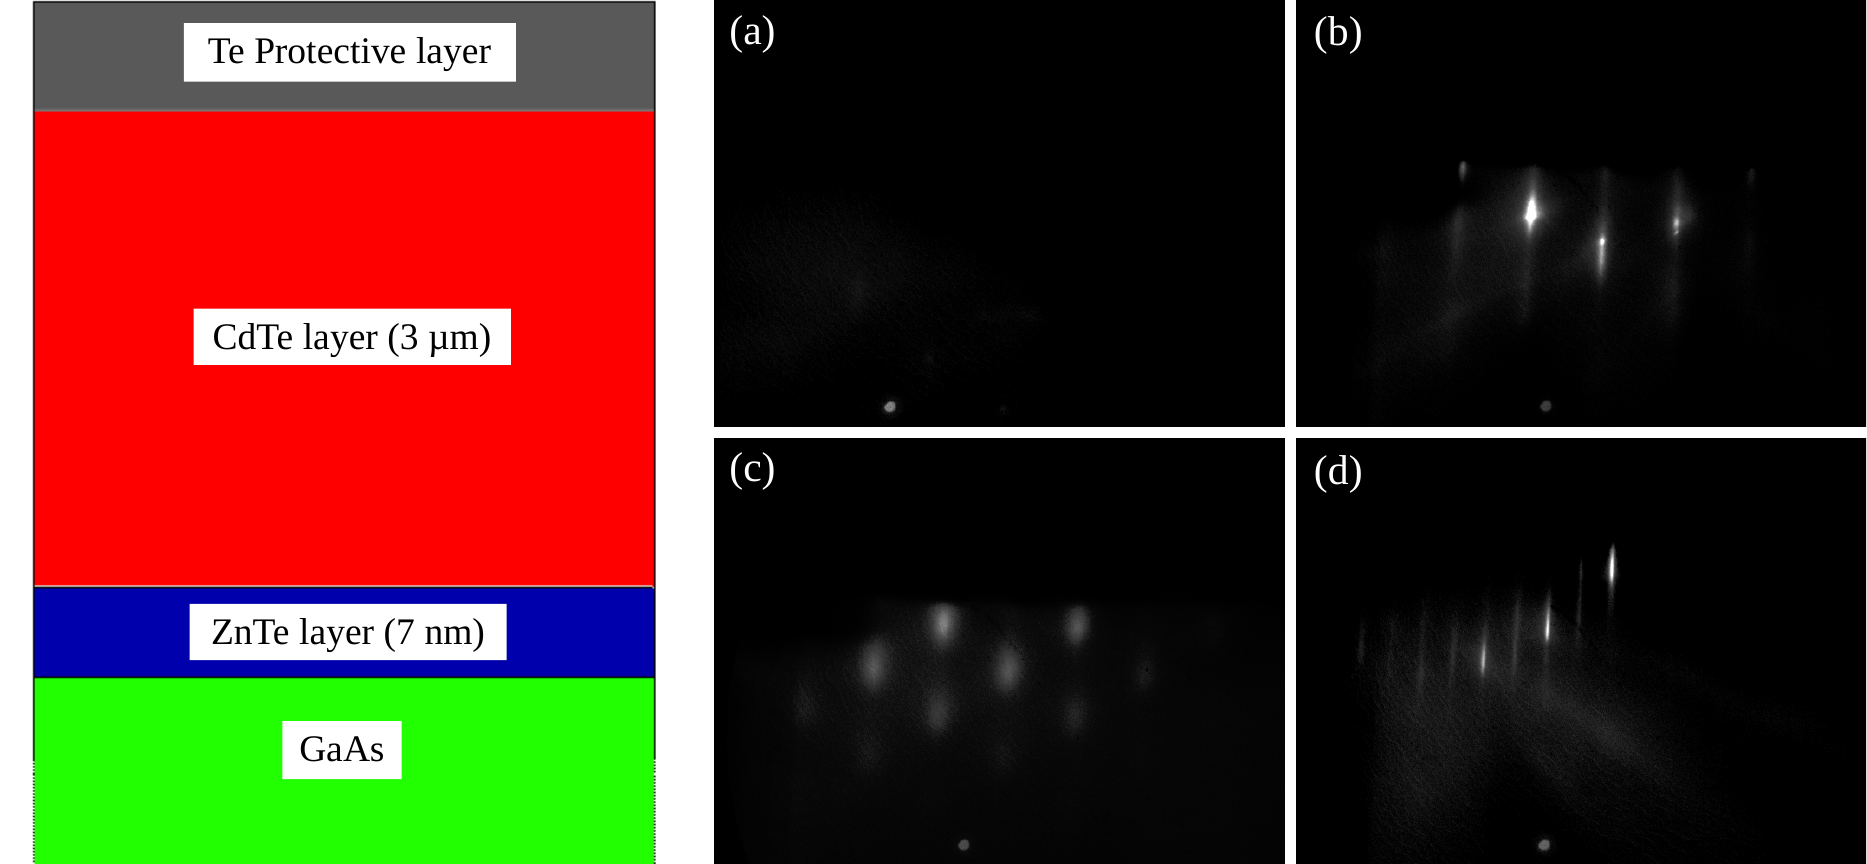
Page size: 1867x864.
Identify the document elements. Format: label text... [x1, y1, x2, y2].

picture [1296, 438, 1867, 864]
text_box (c) [714, 437, 801, 506]
text_box (a) [714, 0, 801, 69]
picture [714, 0, 1285, 427]
text_box ZnTe layer (7 nm) [189, 603, 507, 661]
text_box GaAs [282, 721, 402, 780]
text_box Te Protective layer [183, 23, 516, 82]
text_box (b) [1299, 1, 1386, 71]
picture [714, 438, 1285, 864]
picture [1296, 0, 1867, 427]
picture [0, 0, 707, 864]
text_box CdTe layer (3 µm) [193, 308, 511, 365]
text_box (d) [1299, 439, 1386, 509]
